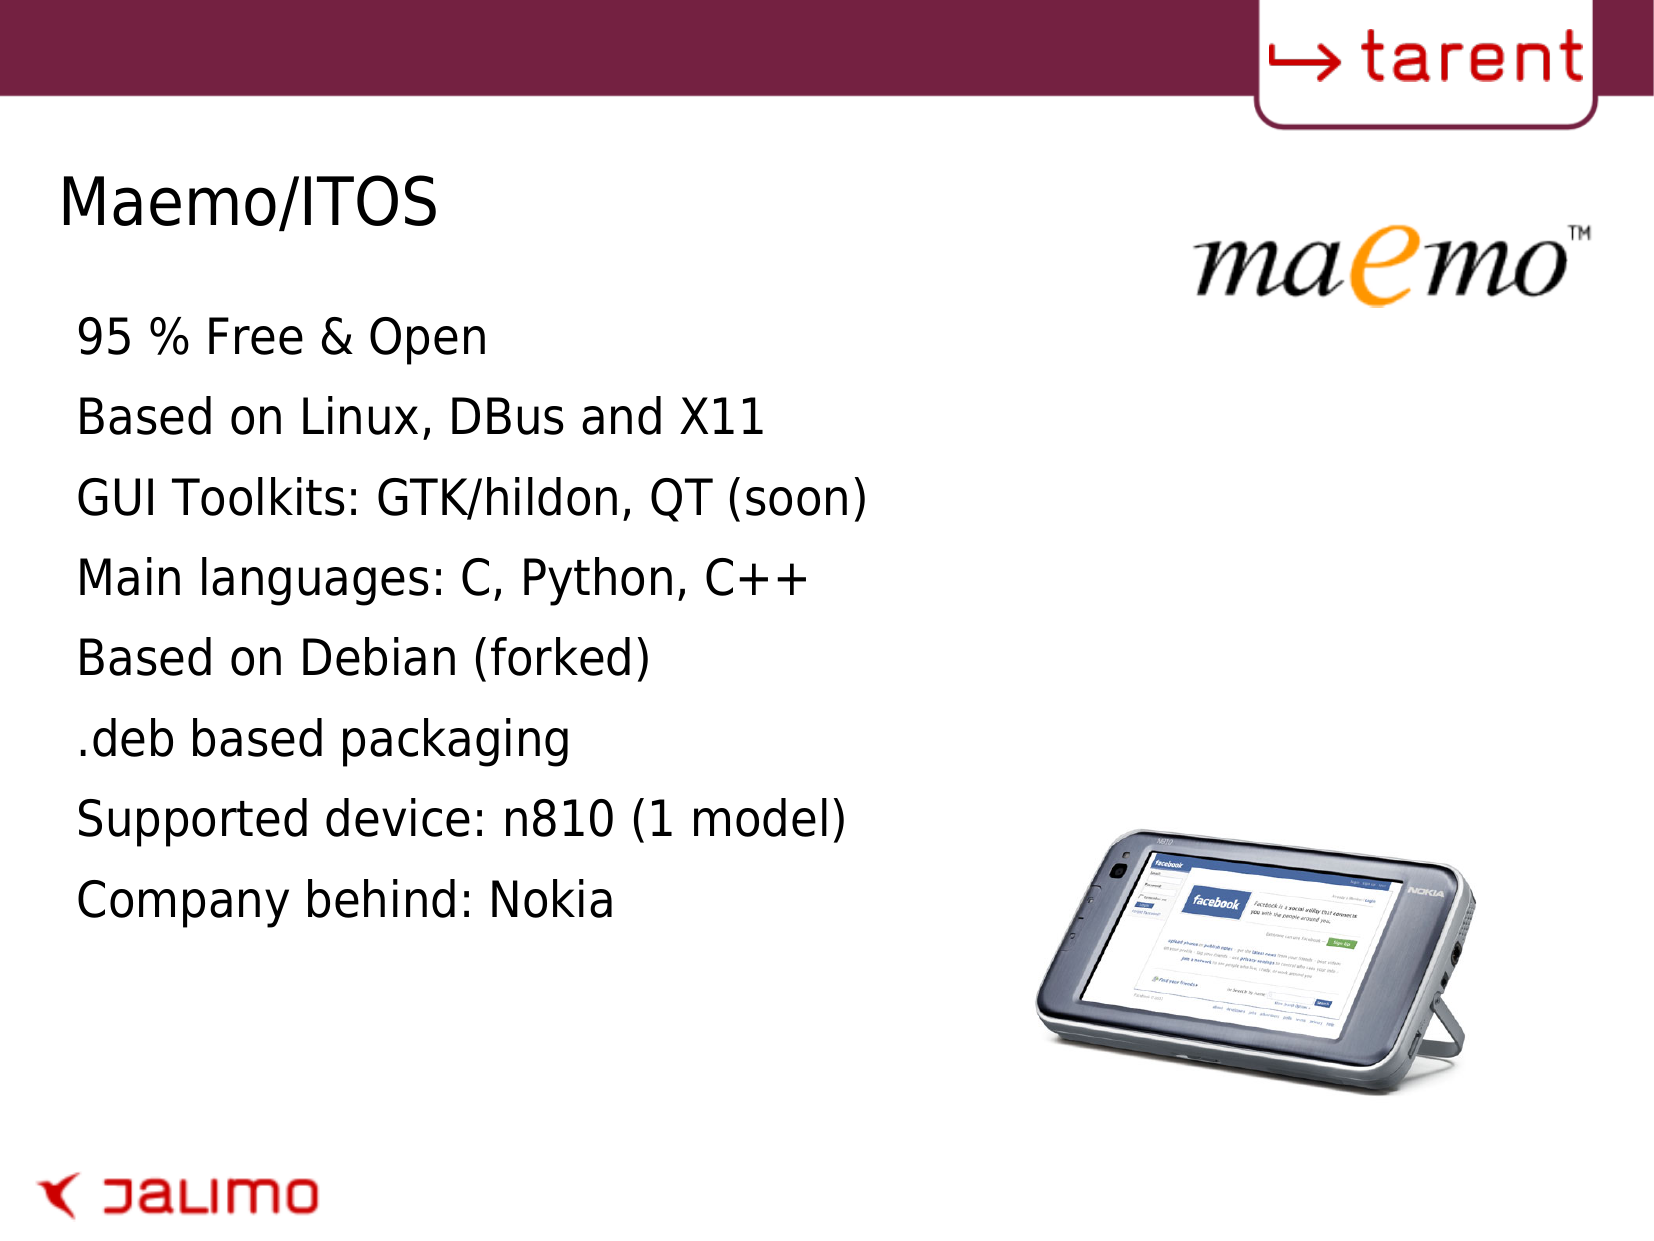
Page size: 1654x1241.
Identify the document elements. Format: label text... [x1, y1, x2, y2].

list 95 % Free & Open Based on Linux, DBus and X11 GUI Toolkits: GTK/hildon, QT (soon) Main languages: C, Python, C++ Based on Debian (forked) .deb based packaging Supported device: n810 (1 model) Company behind: Nokia [59, 307, 1606, 929]
picture [32, 1171, 324, 1222]
title Maemo/ITOS [59, 162, 1625, 241]
picture [1000, 795, 1509, 1135]
picture [1191, 223, 1597, 308]
picture [0, 0, 1654, 146]
